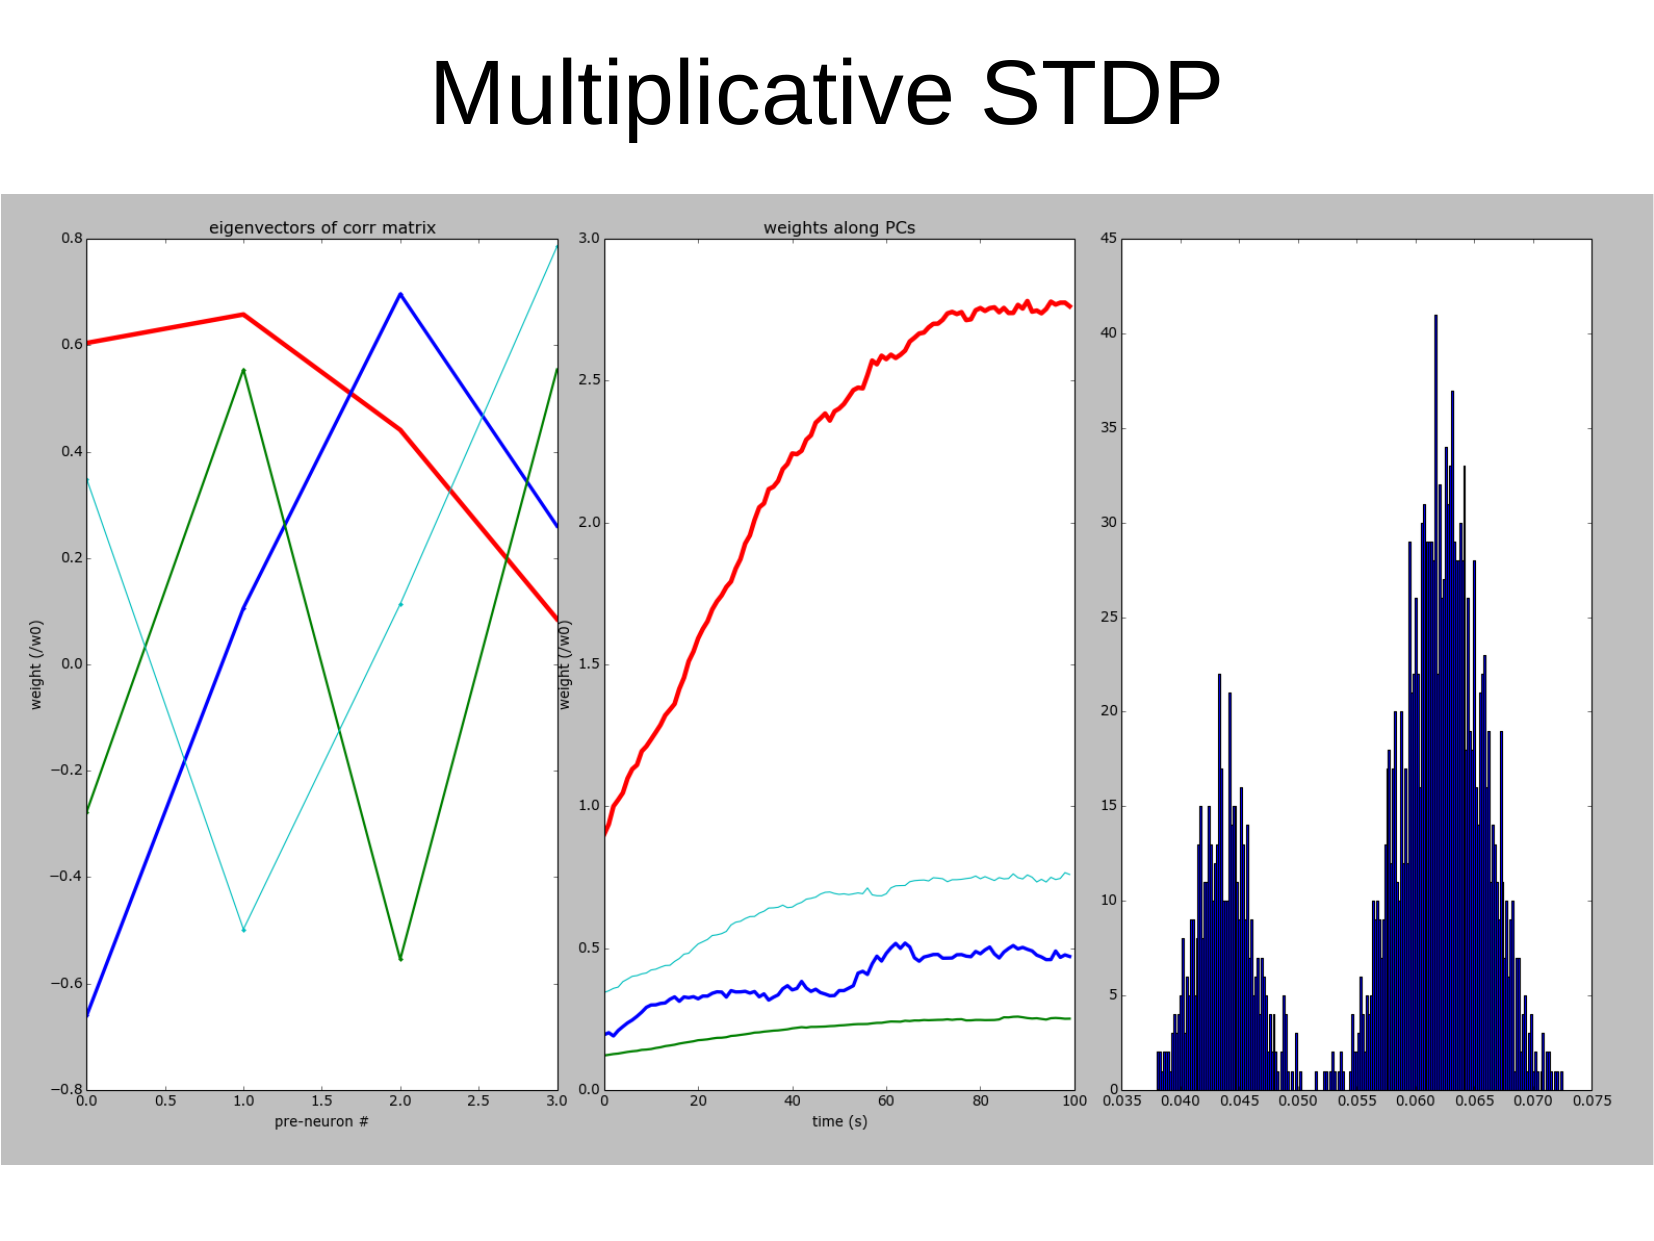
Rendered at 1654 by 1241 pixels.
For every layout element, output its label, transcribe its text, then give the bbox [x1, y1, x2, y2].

picture [1, 194, 1654, 1165]
title Multiplicative STDP [84, 0, 1573, 194]
